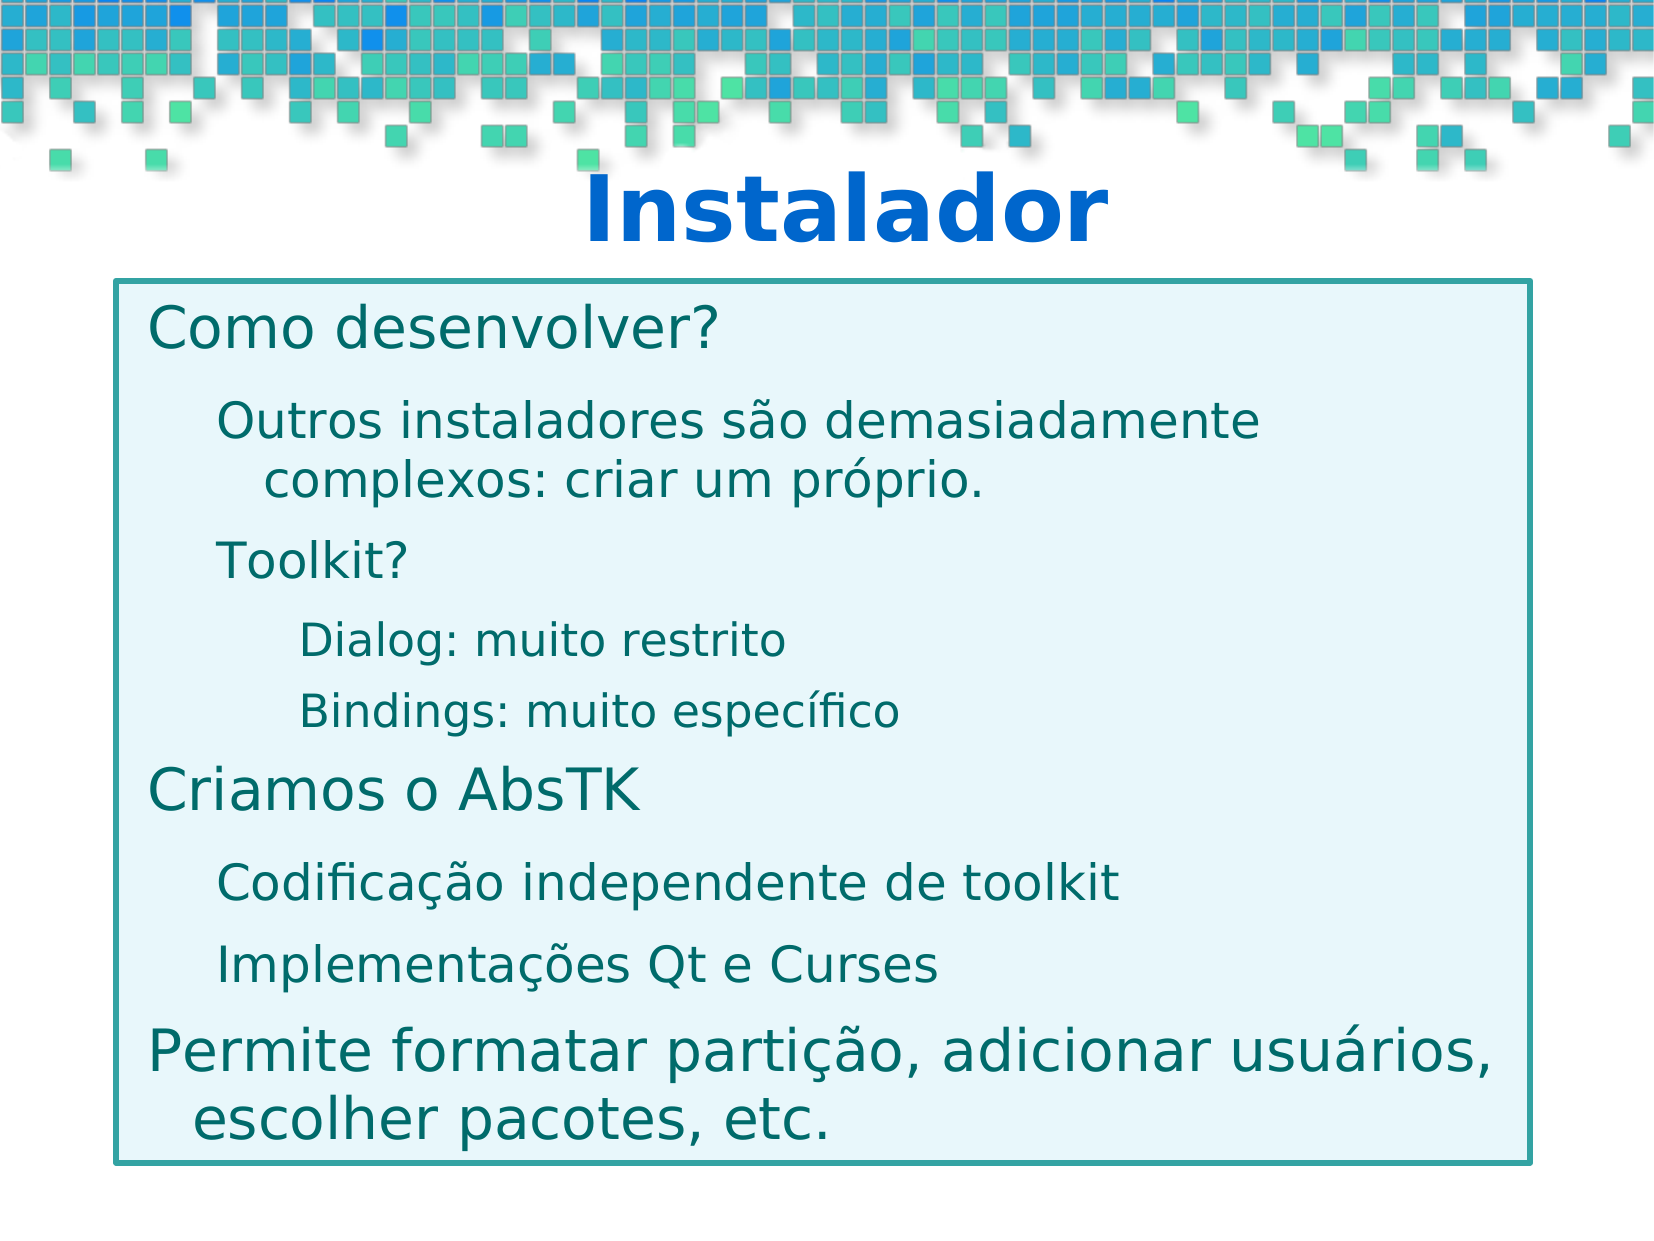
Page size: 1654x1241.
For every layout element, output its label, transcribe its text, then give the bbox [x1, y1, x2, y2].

picture [0, 0, 1654, 185]
list Como desenvolver? Outros instaladores são demasiadamente complexos: criar um próprio. Toolkit? Dialog: muito restrito Bindings: muito específico Criamos o AbsTK Codificação independente de toolkit Implementações Qt e Curses Permite formatar partição, adicionar usuários, escolher pacotes, etc. [121, 294, 1534, 1154]
title Instalador [112, 132, 1581, 287]
